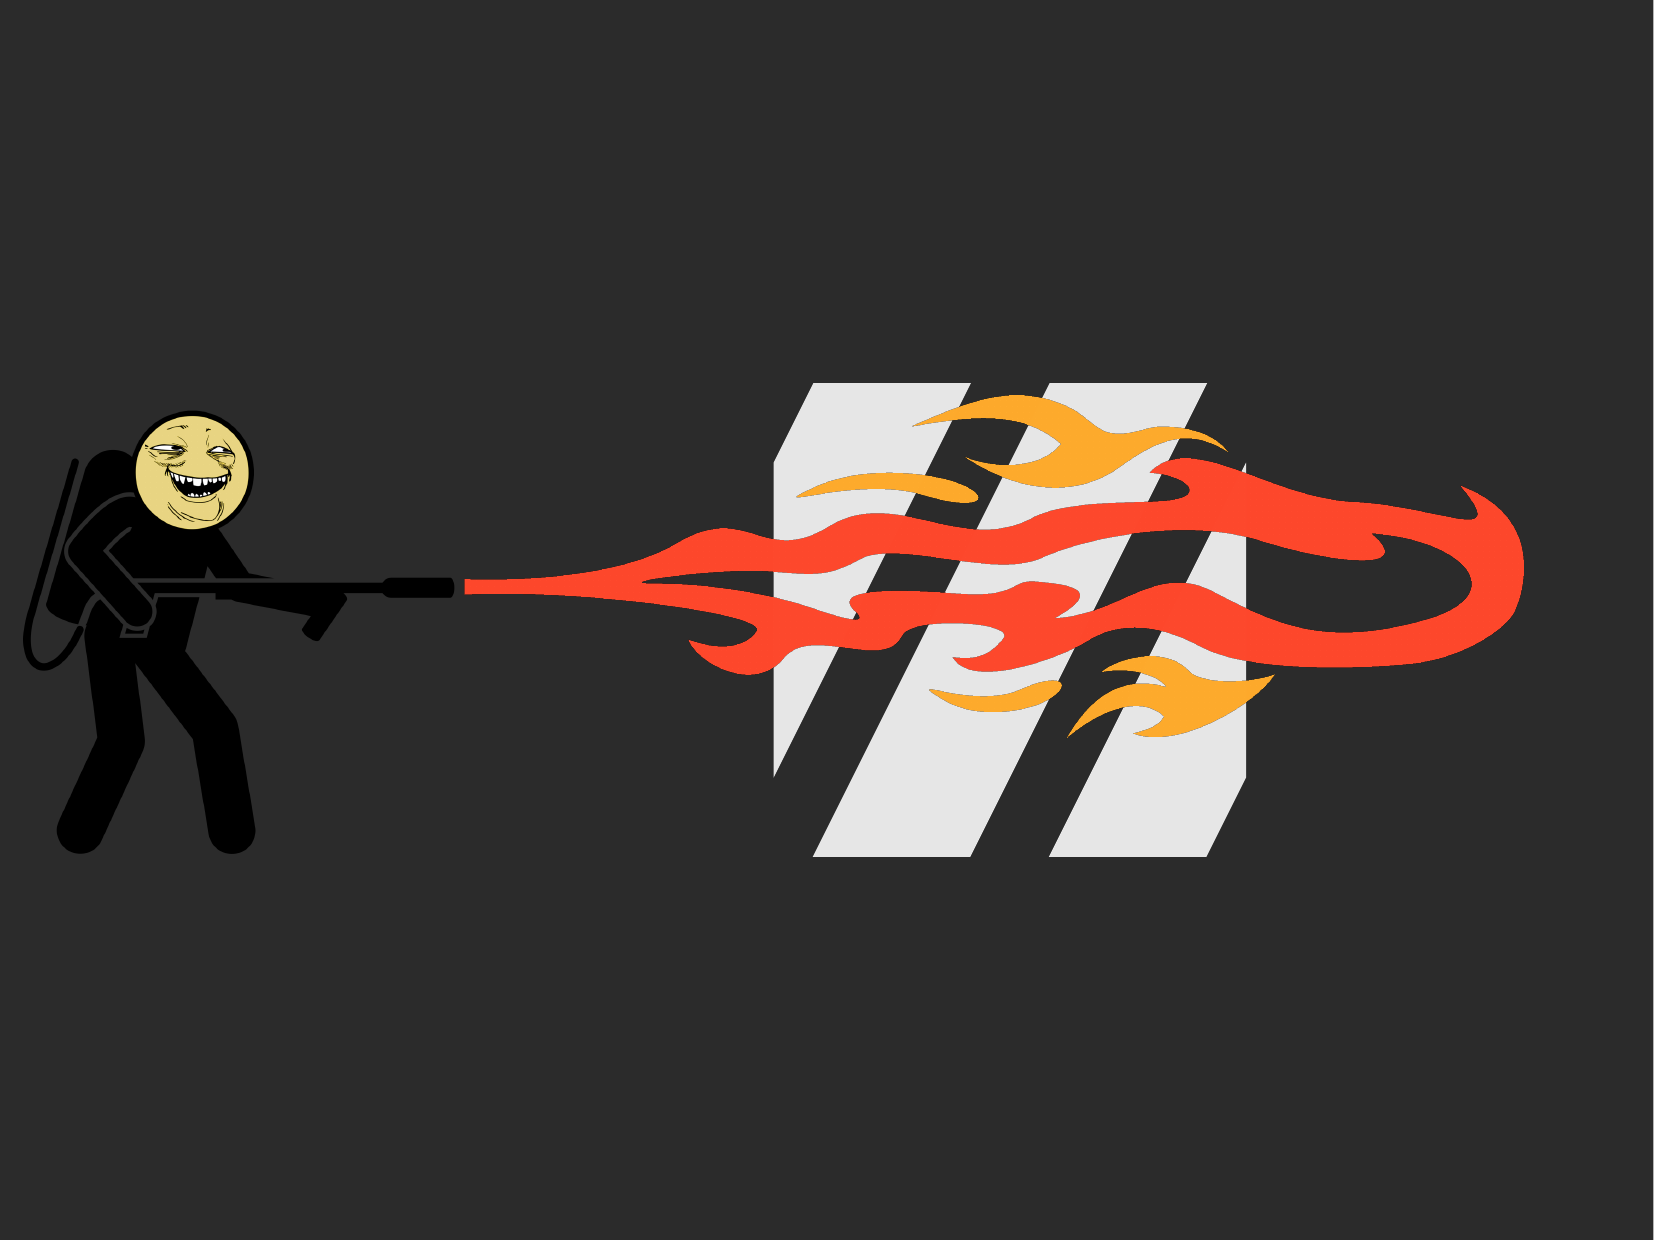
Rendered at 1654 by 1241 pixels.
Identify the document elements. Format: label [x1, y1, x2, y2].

picture [23, 383, 1524, 857]
